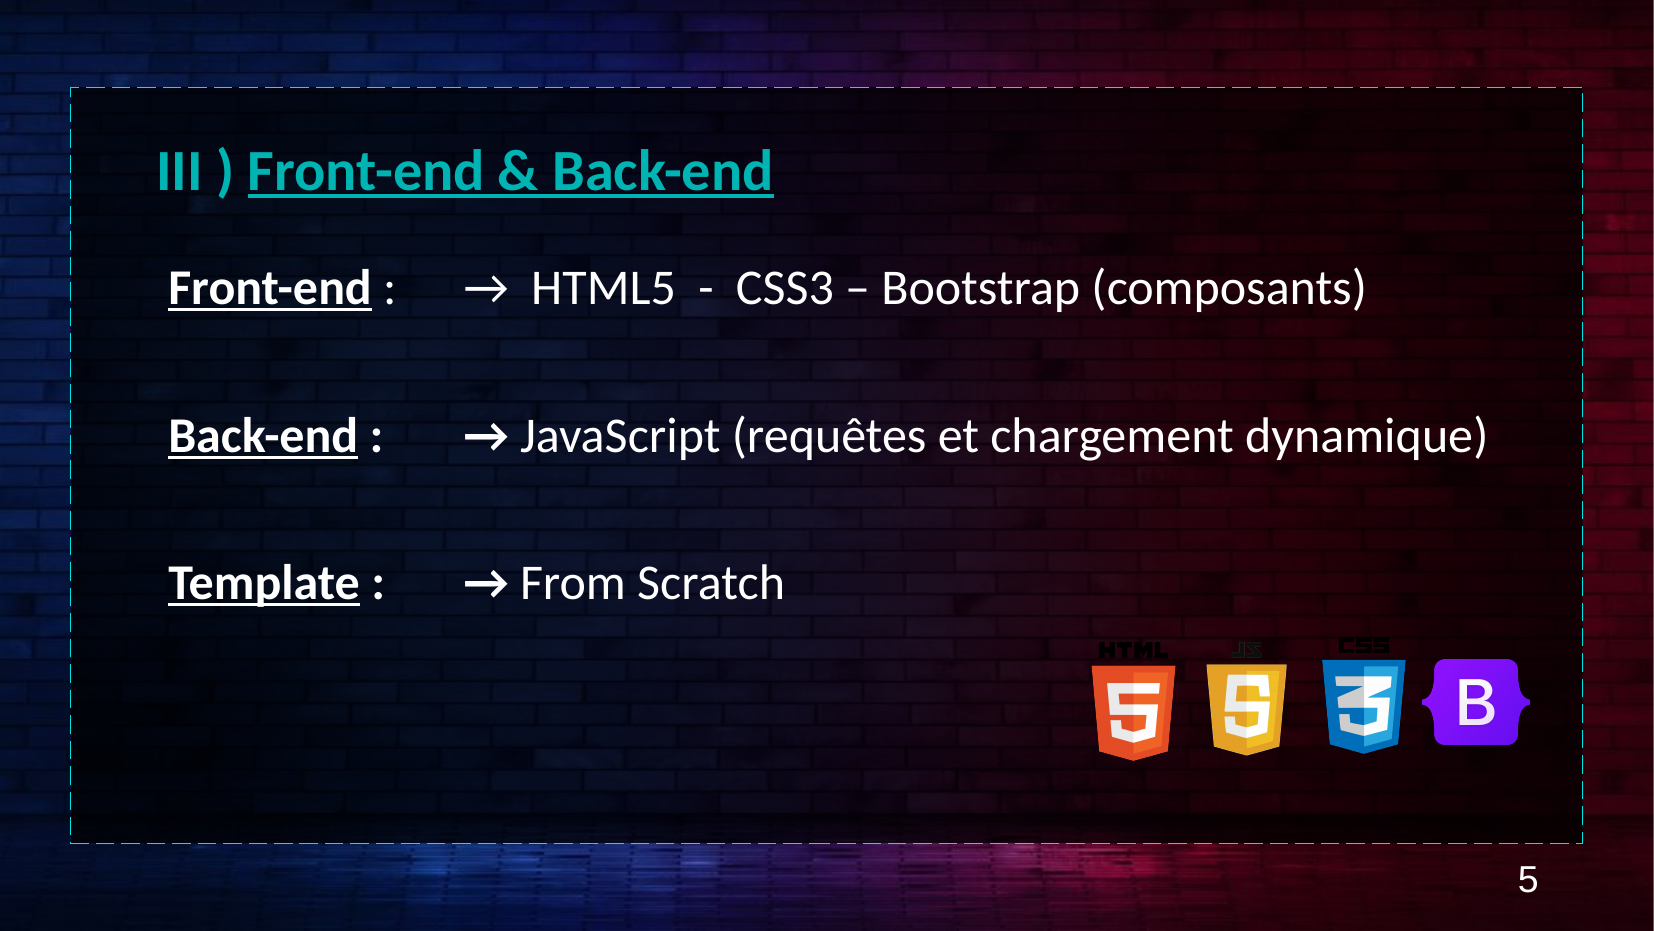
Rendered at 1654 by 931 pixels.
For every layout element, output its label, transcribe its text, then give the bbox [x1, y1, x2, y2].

picture [0, 0, 1654, 931]
text_box [70, 87, 1583, 844]
text_box III ) Front-end & Back-end [141, 139, 1063, 330]
picture [1422, 659, 1530, 745]
picture [1074, 637, 1406, 761]
text_box Front-end : → HTML5 - CSS3 – Bootstrap (composants) Back-end : → JavaScript (requêtes et chargement dynamique) Template : → From Scratch [153, 259, 1571, 931]
